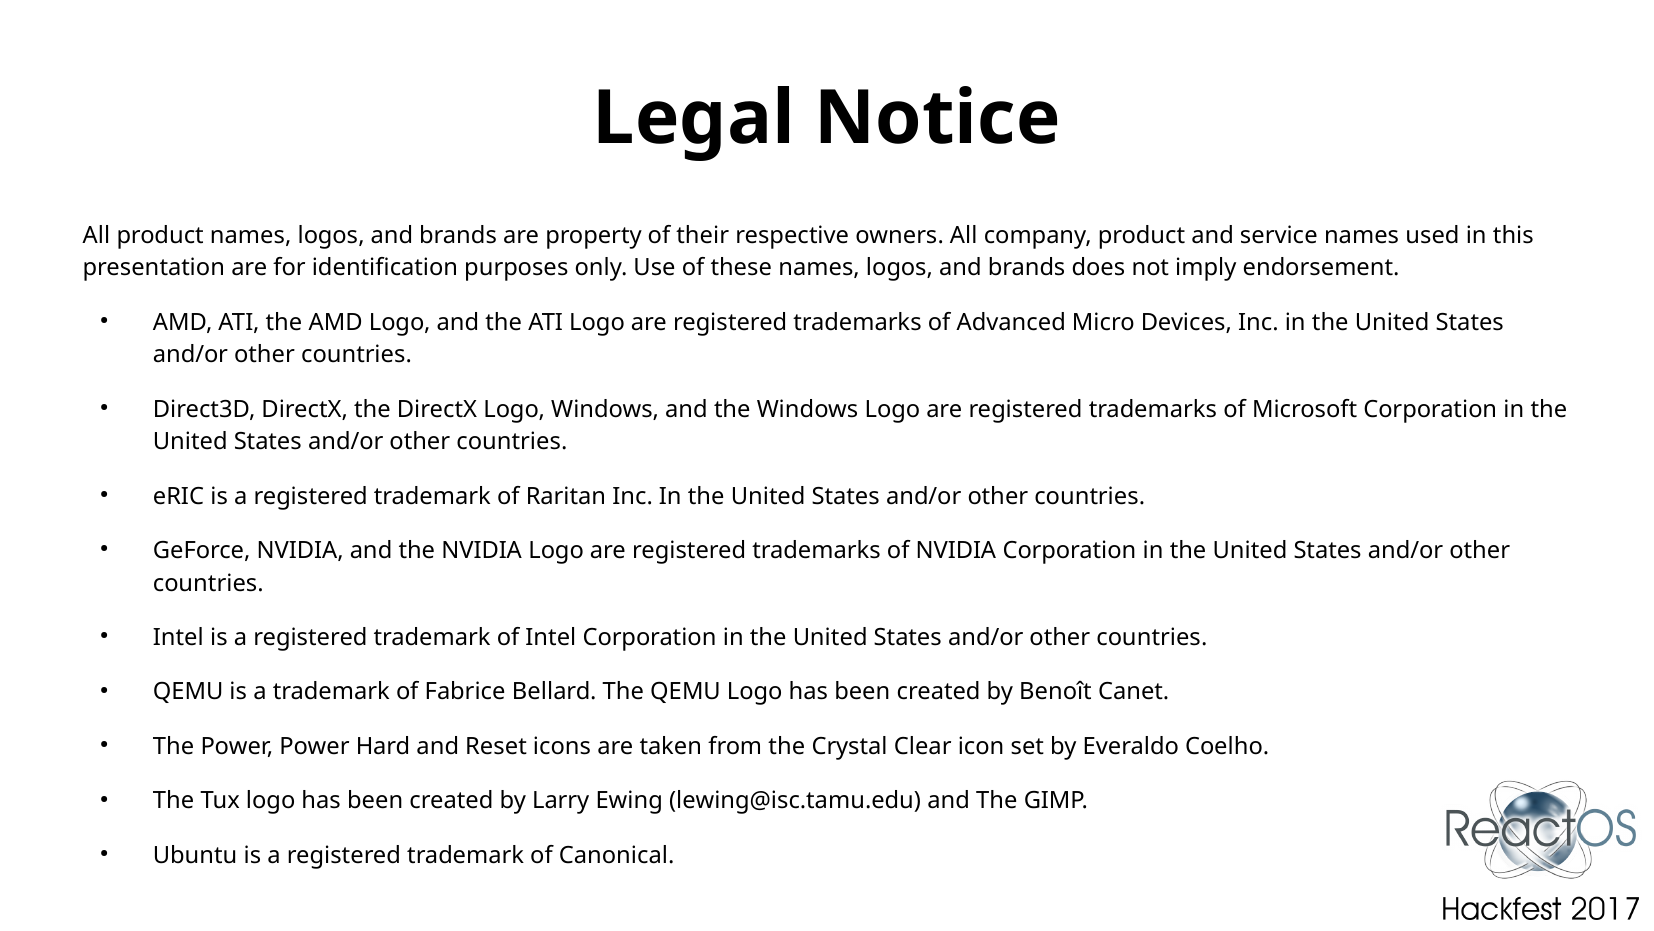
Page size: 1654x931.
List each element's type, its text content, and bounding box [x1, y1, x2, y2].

picture [1440, 779, 1642, 920]
title Legal Notice [82, 37, 1571, 193]
list All product names, logos, and brands are property of their respective owners. All company, product and service names used in this presentation are for identification purposes only. Use of these names, logos, and brands does not imply endorsement. AMD, ATI, the AMD Logo, and the ATI Logo are registered trademarks of Advanced Micro Devices, Inc. in the United States and/or other countries. Direct3D, DirectX, the DirectX Logo, Windows, and the Windows Logo are registered trademarks of Microsoft Corporation in the United States and/or other countries. eRIC is a registered trademark of Raritan Inc. In the United States and/or other countries. GeForce, NVIDIA, and the NVIDIA Logo are registered trademarks of NVIDIA Corporation in the United States and/or other countries. Intel is a registered trademark of Intel Corporation in the United States and/or other countries. QEMU is a trademark of Fabrice Bellard. The QEMU Logo has been created by Benoît Canet. The Power, Power Hard and Reset icons are taken from the Crystal Clear icon set by Everaldo Coelho. The Tux logo has been created by Larry Ewing (lewing@isc.tamu.edu) and The GIMP. Ubuntu is a registered trademark of Canonical. [82, 217, 1571, 875]
